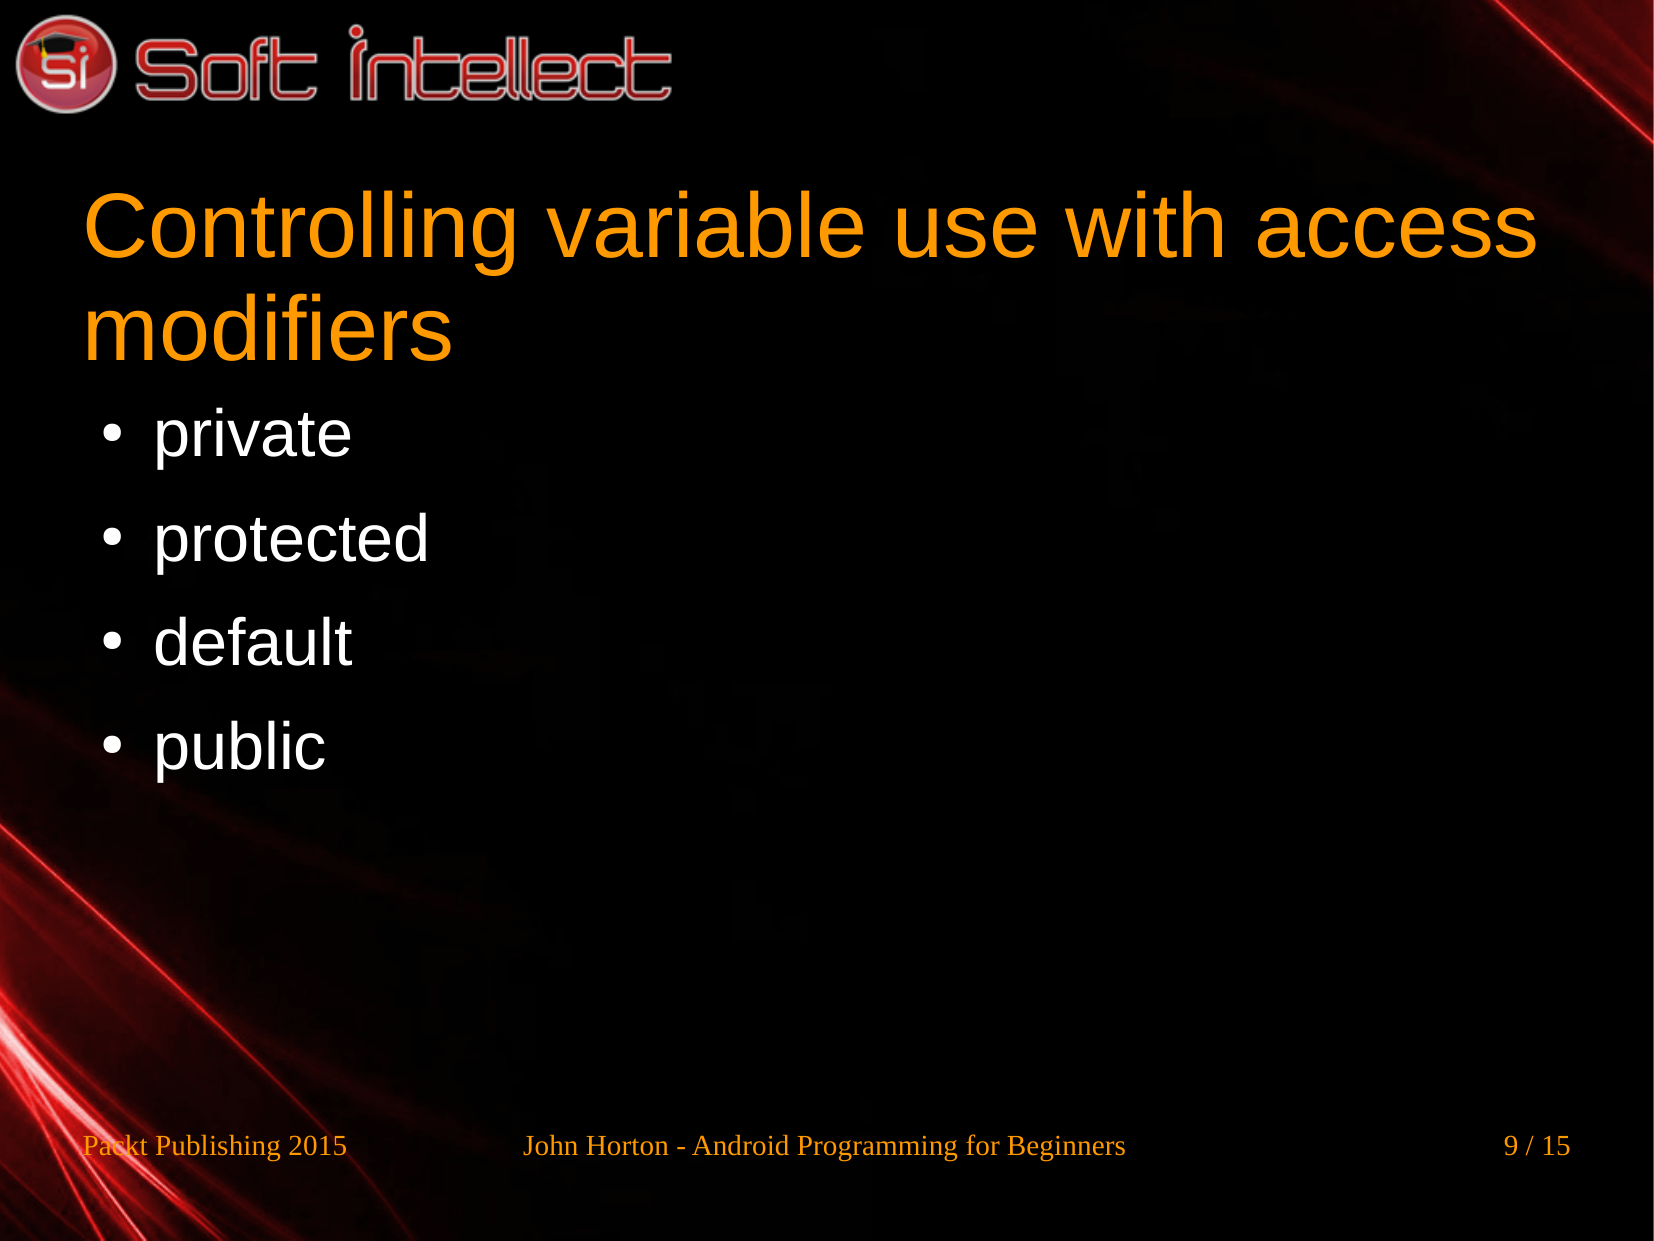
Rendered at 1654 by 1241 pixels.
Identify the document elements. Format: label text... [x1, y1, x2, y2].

picture [0, 0, 1654, 1241]
list private protected default public [82, 396, 1571, 1116]
title Controlling variable use with access modifiers [82, 173, 1571, 381]
